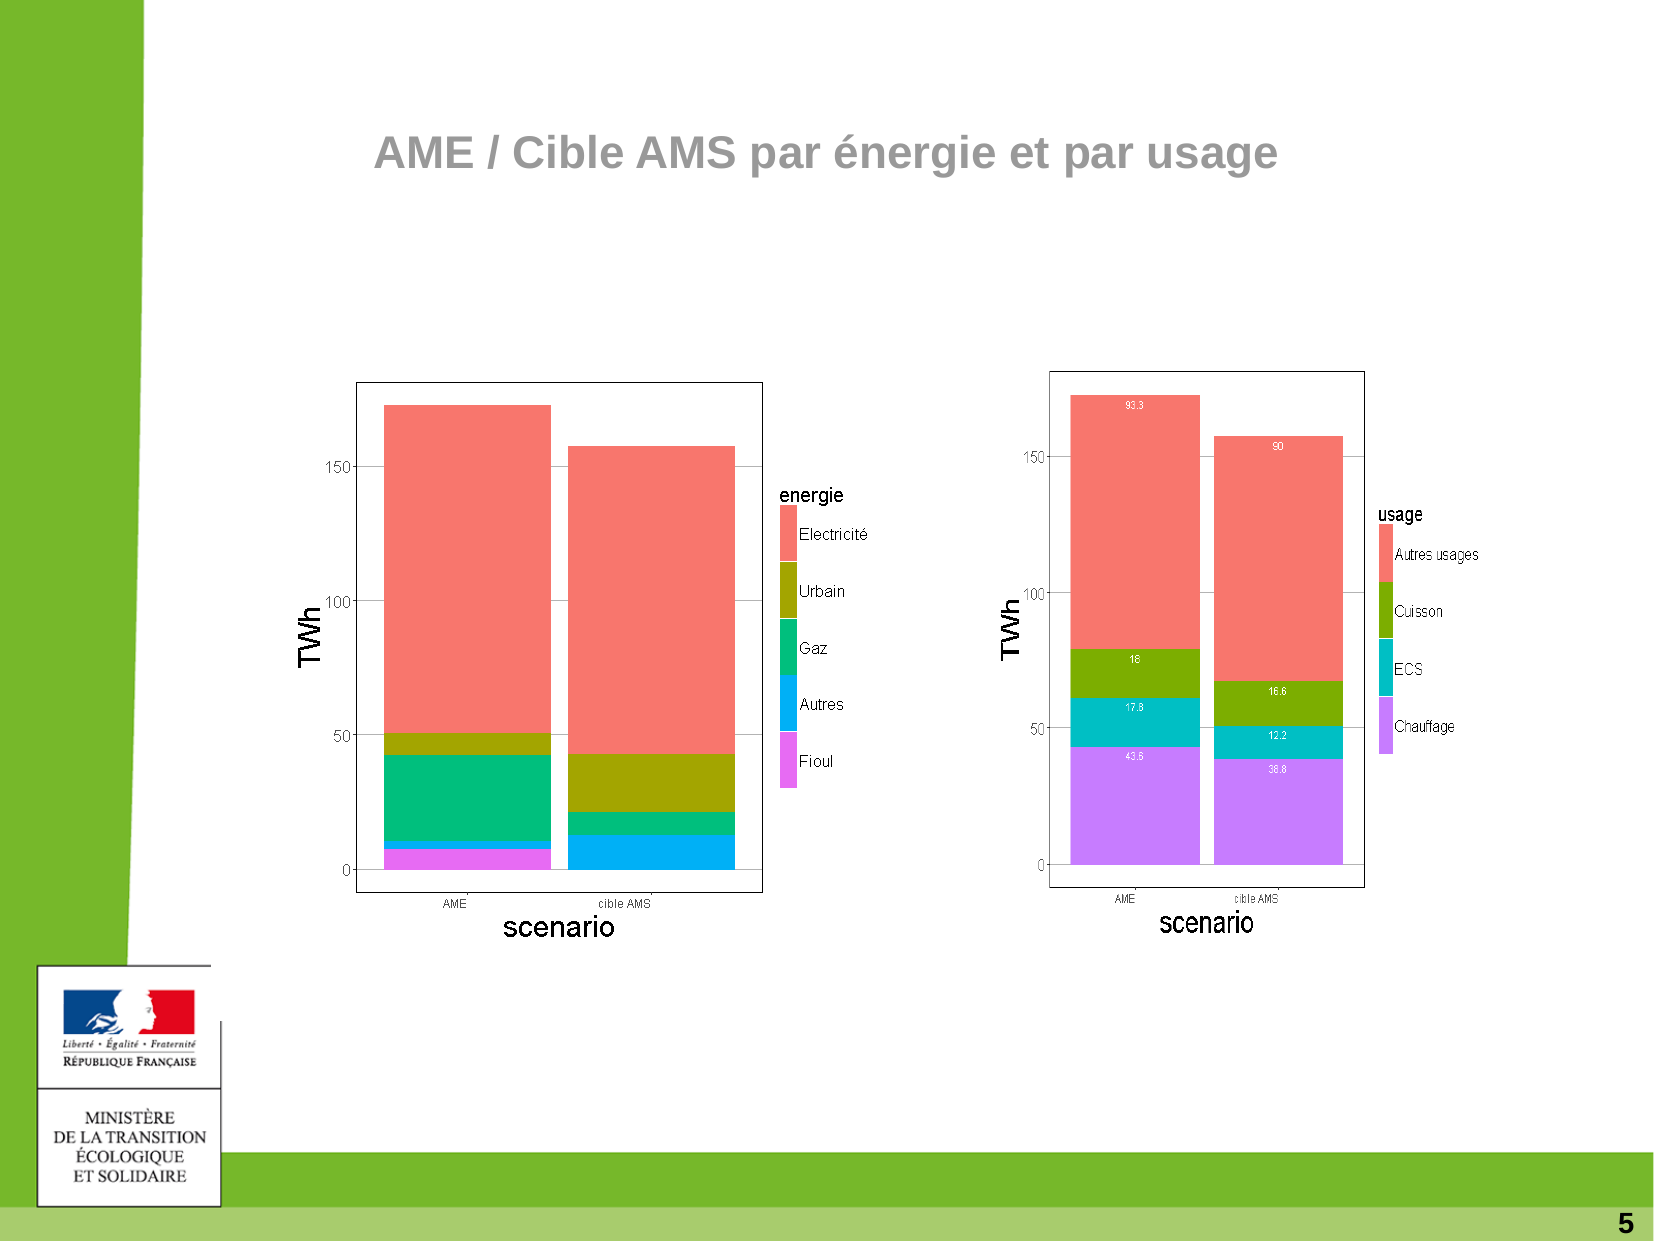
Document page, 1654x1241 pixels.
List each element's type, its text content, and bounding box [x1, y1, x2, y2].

title AME / Cible AMS par énergie et par usage [82, 49, 1571, 257]
picture [0, 0, 1654, 1241]
